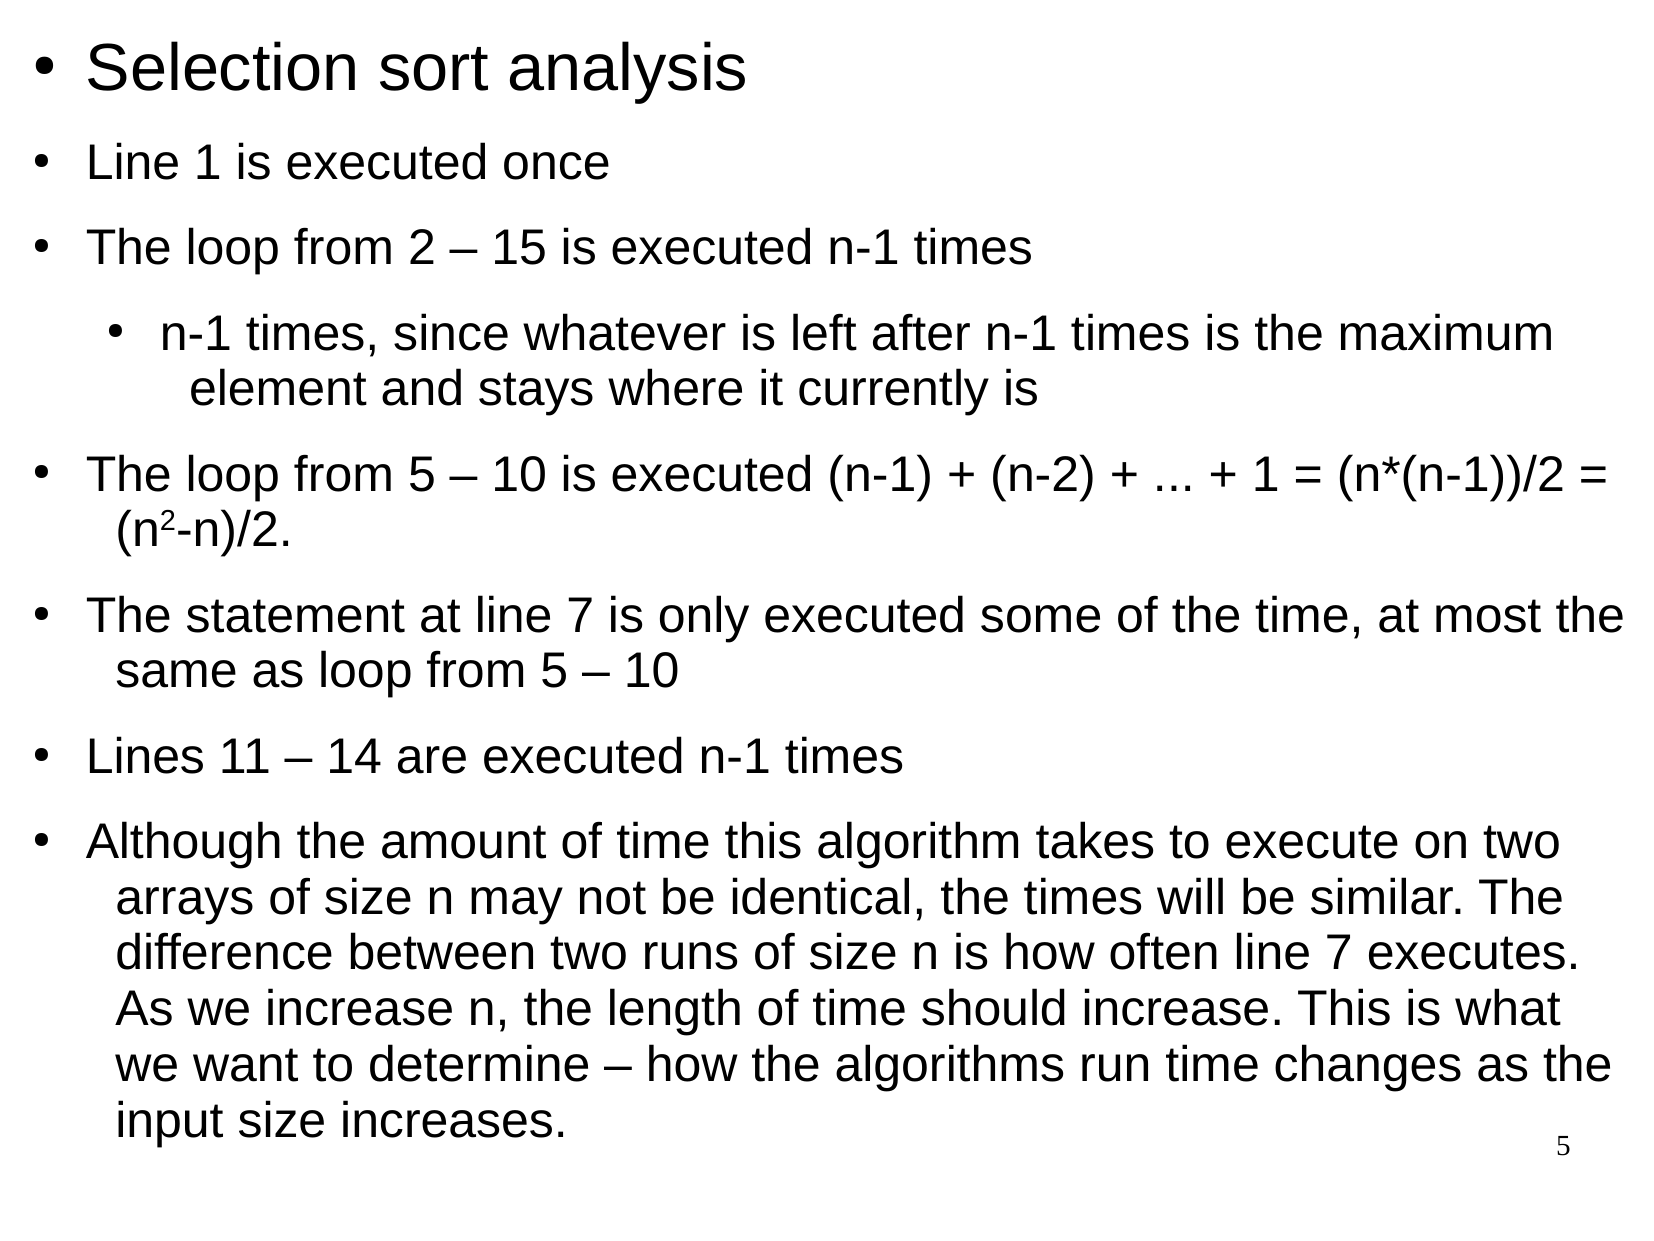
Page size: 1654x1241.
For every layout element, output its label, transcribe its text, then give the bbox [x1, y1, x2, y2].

list Selection sort analysis Line 1 is executed once The loop from 2 – 15 is executed n-1 times n-1 times, since whatever is left after n-1 times is the maximum element and stays where it currently is The loop from 5 – 10 is executed (n-1) + (n-2) + ... + 1 = (n*(n-1))/2 = (n2-n)/2. The statement at line 7 is only executed some of the time, at most the same as loop from 5 – 10 Lines 11 – 14 are executed n-1 times Although the amount of time this algorithm takes to execute on two arrays of size n may not be identical, the times will be similar. The difference between two runs of size n is how often line 7 executes. As we increase n, the length of time should increase. This is what we want to determine – how the algorithms run time changes as the input size increases. [15, 30, 1636, 1231]
